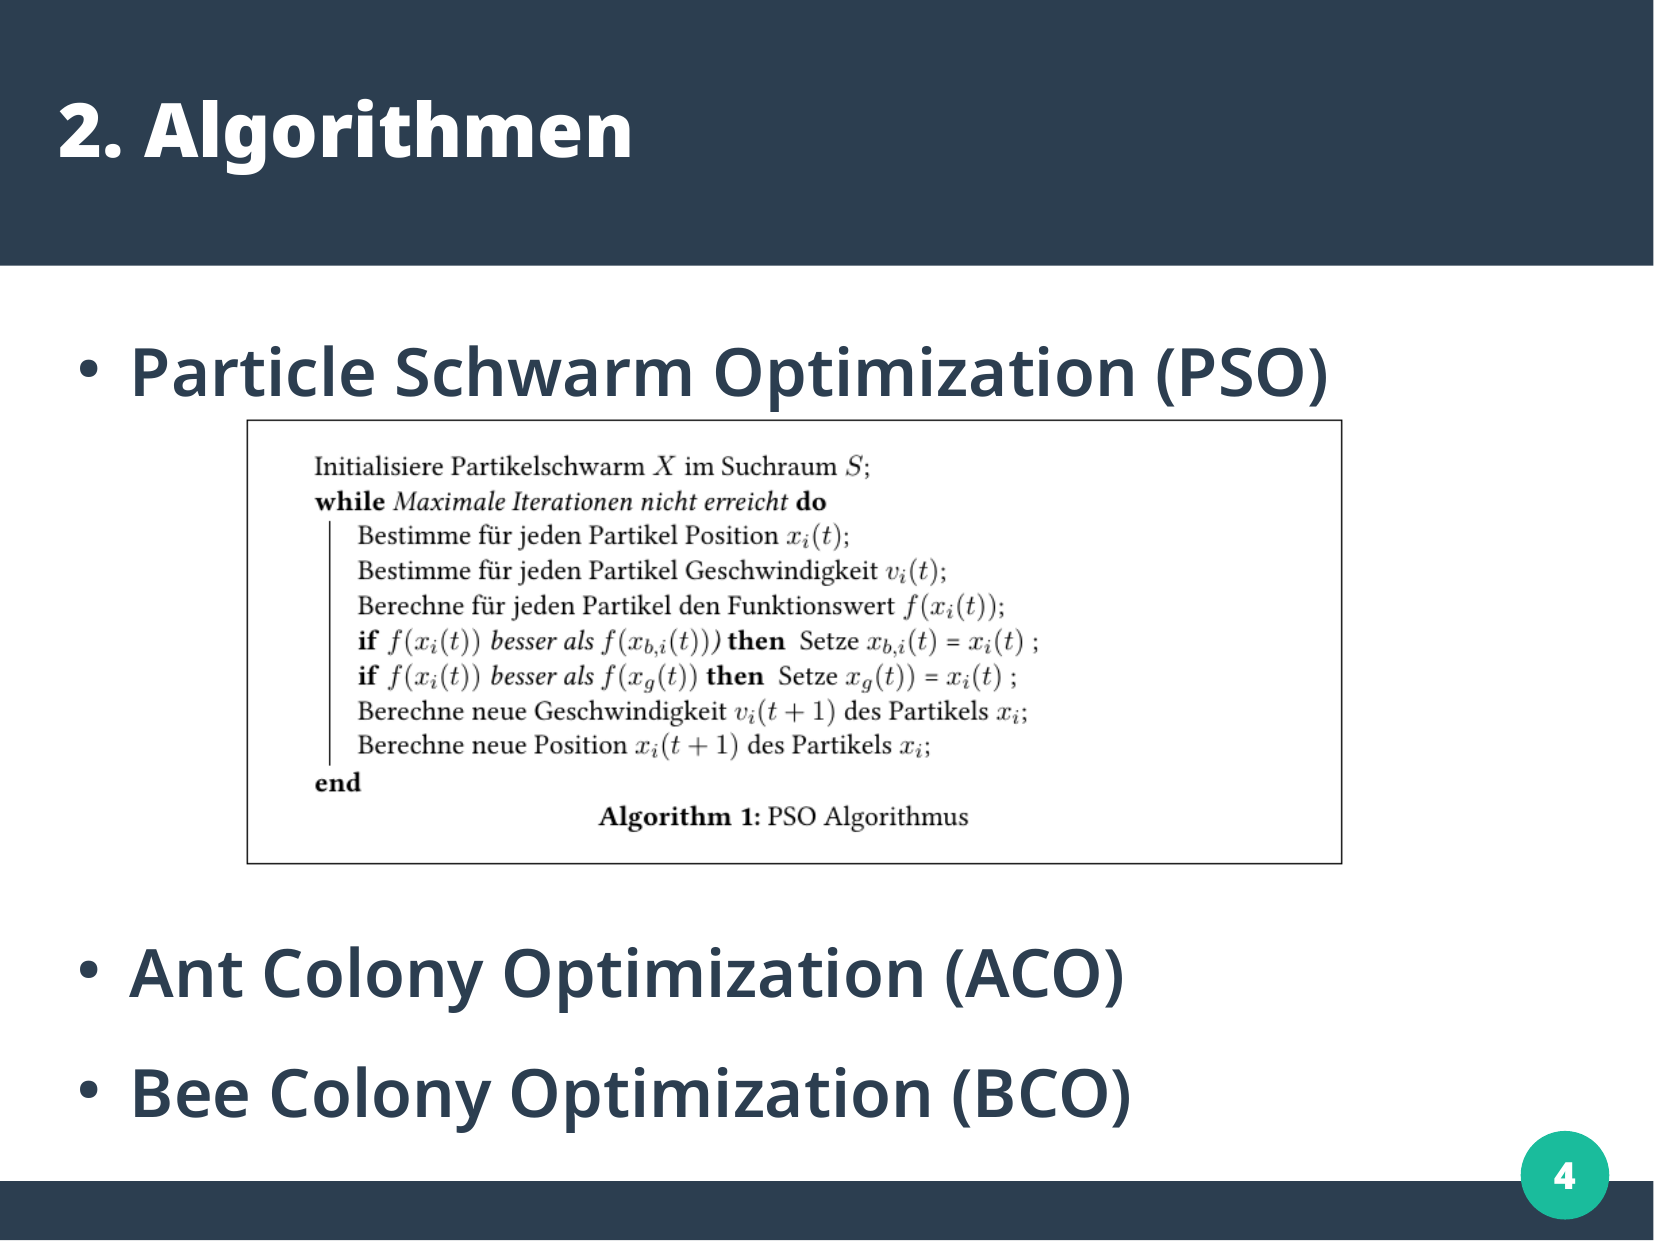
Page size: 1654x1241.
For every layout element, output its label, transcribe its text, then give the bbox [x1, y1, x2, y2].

picture [236, 413, 1352, 875]
list Particle Schwarm Optimization (PSO) Ant Colony Optimization (ACO) Bee Colony Optimization (BCO) [59, 324, 1595, 1152]
title 2. Algorithmen [59, 49, 1595, 207]
